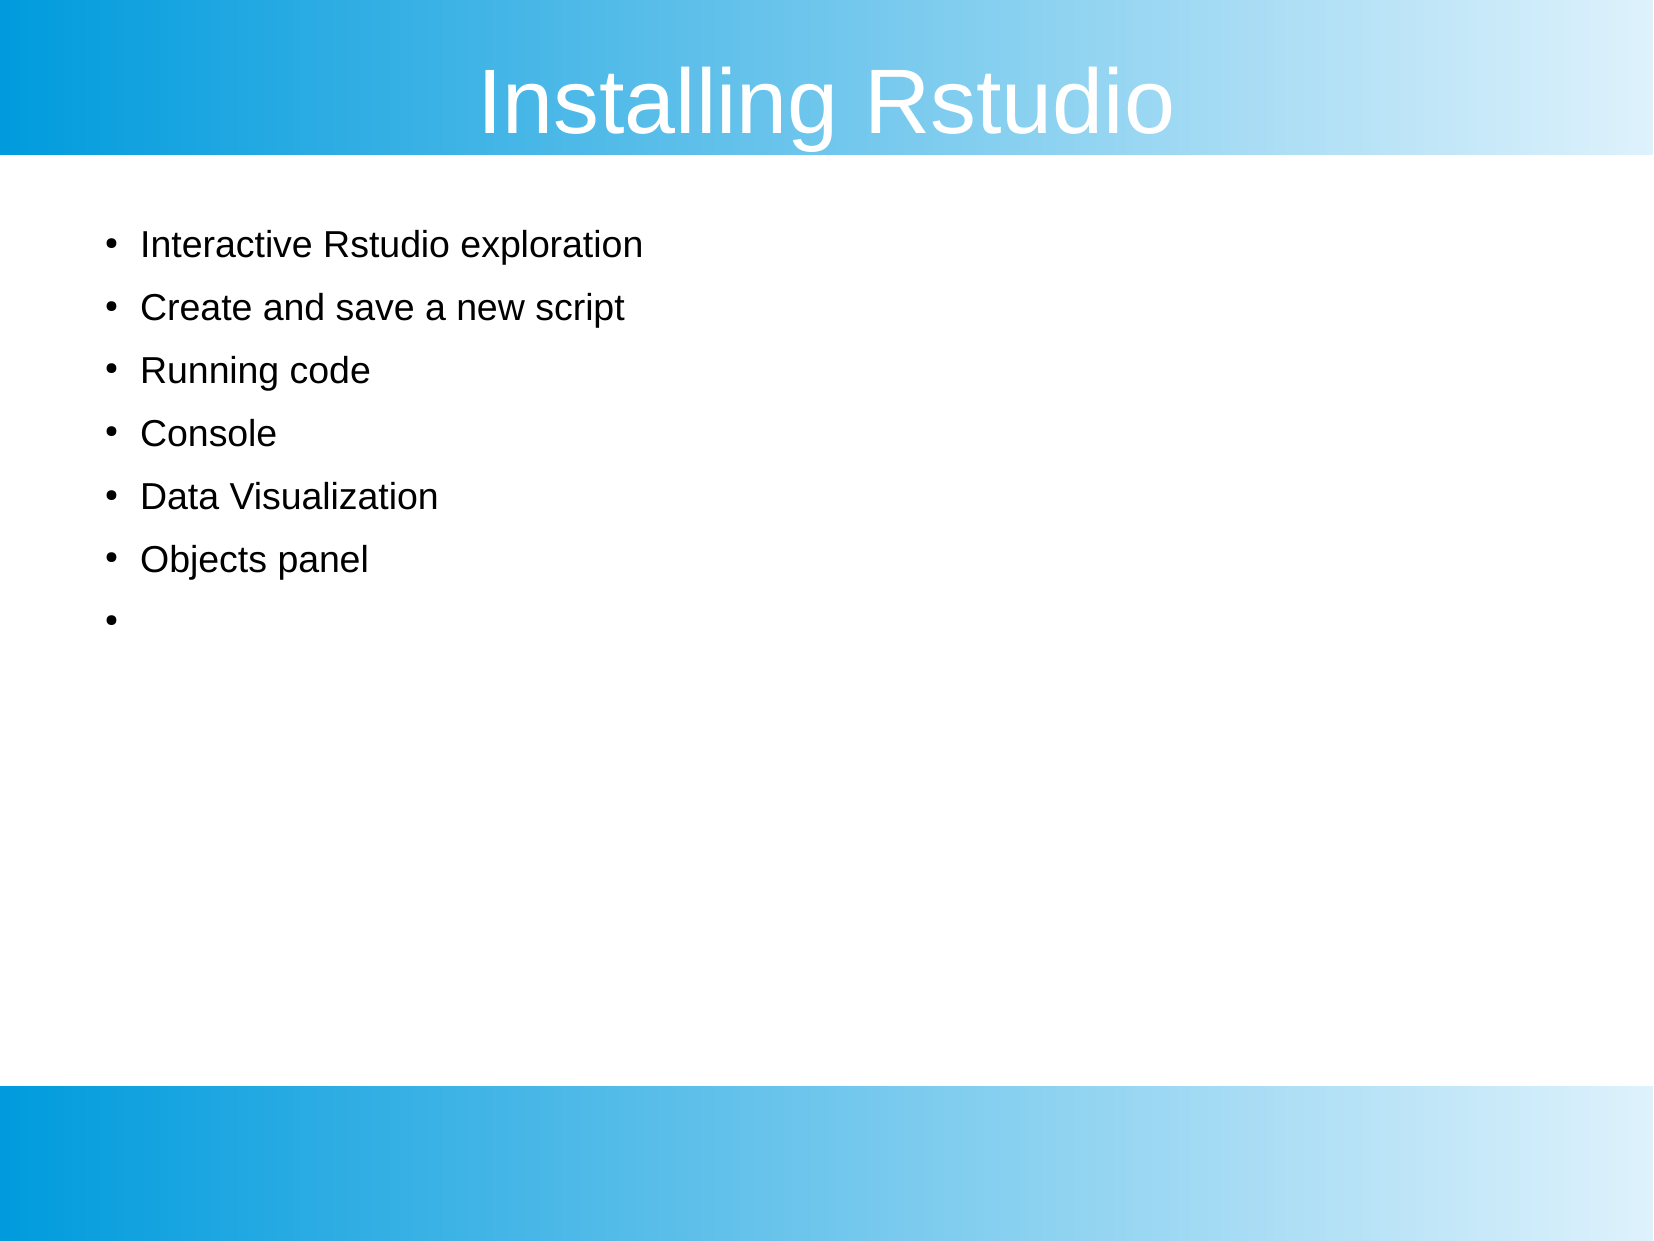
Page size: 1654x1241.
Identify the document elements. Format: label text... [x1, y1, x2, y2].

text_box Interactive Rstudio exploration Create and save a new script Running code Console Data Visualization Objects panel [90, 195, 1576, 1036]
title Installing Rstudio [82, 49, 1571, 155]
